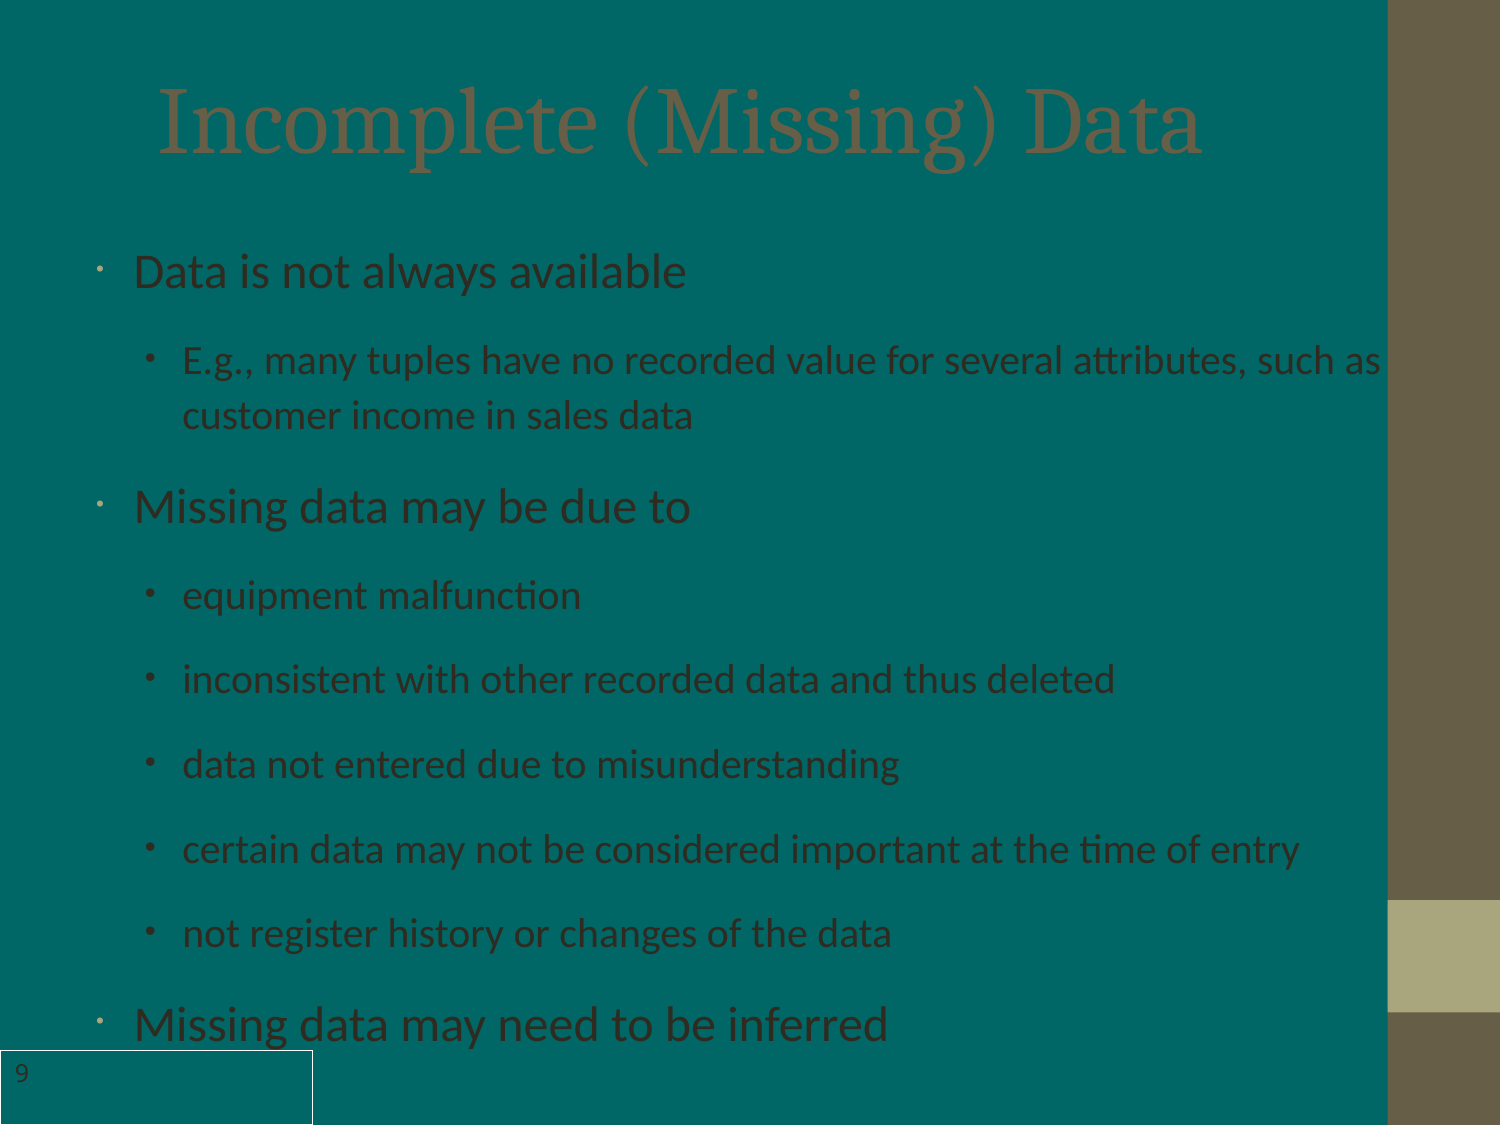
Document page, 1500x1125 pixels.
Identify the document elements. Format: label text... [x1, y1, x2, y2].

title Incomplete (Missing) Data [142, 50, 1319, 150]
slide_number <number> [0, 1050, 313, 1125]
list Data is not always available E.g., many tuples have no recorded value for several attributes, such as customer income in sales data Missing data may be due to equipment malfunction inconsistent with other recorded data and thus deleted data not entered due to misunderstanding certain data may not be considered important at the time of entry not register history or changes of the data Missing data may need to be inferred [62, 224, 1425, 1063]
